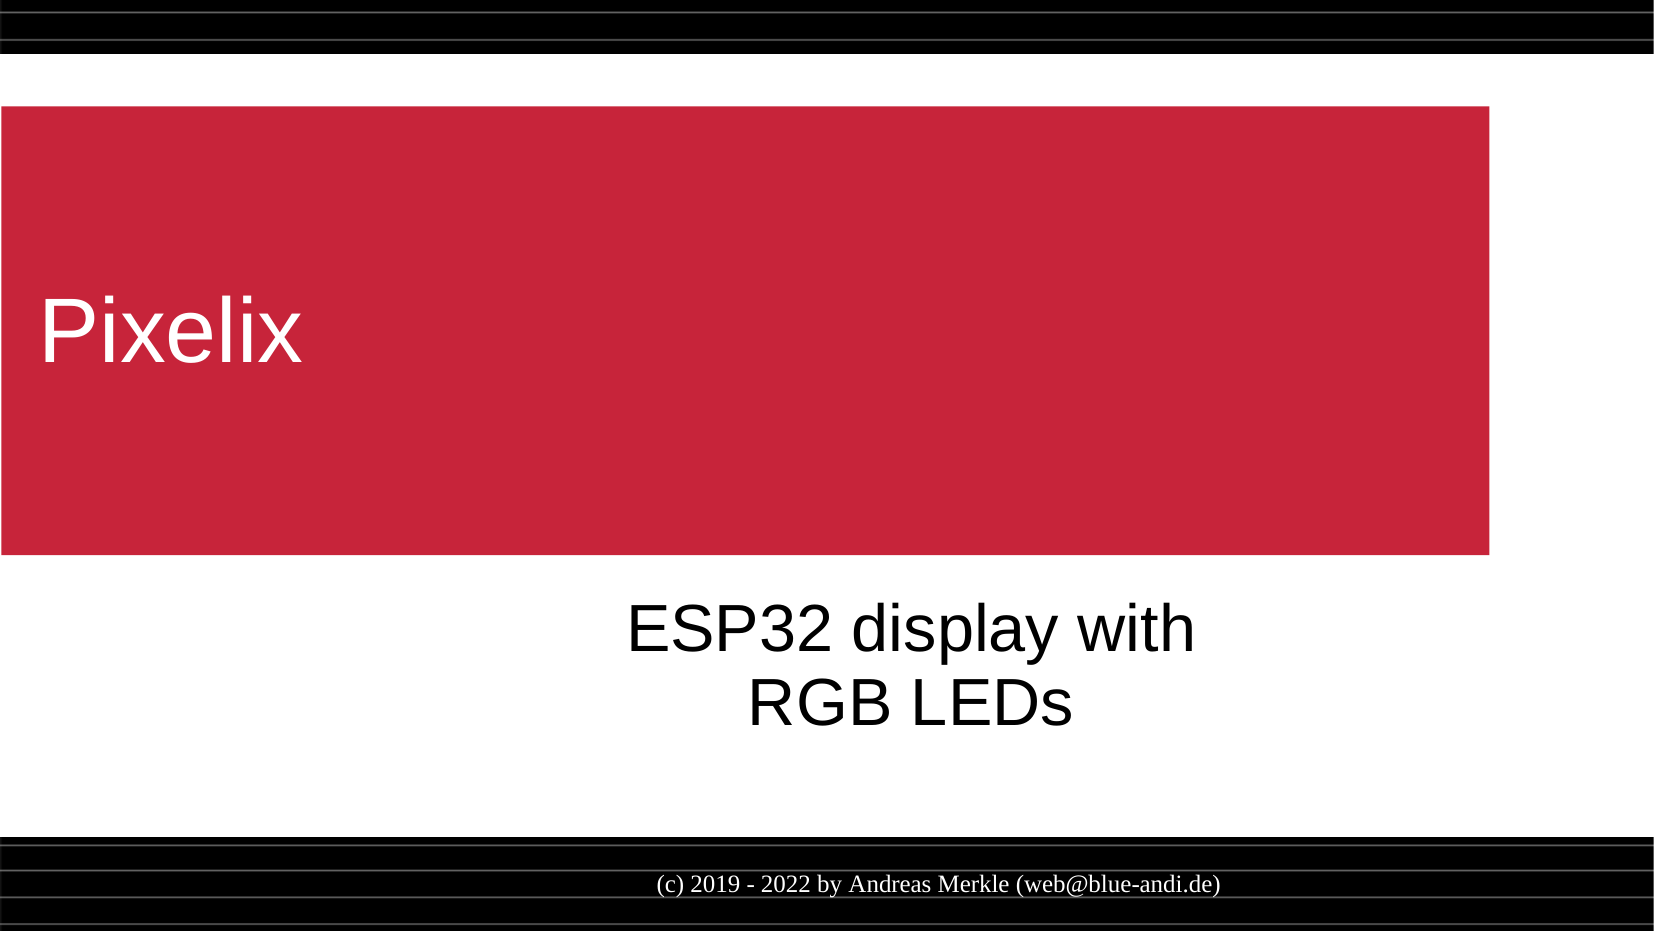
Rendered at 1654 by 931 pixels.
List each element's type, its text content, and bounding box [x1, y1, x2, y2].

picture [0, 0, 1654, 54]
subtitle ESP32 display with RGB LEDs [625, 590, 1489, 804]
picture [0, 837, 1654, 931]
title Pixelix [1, 106, 1490, 556]
